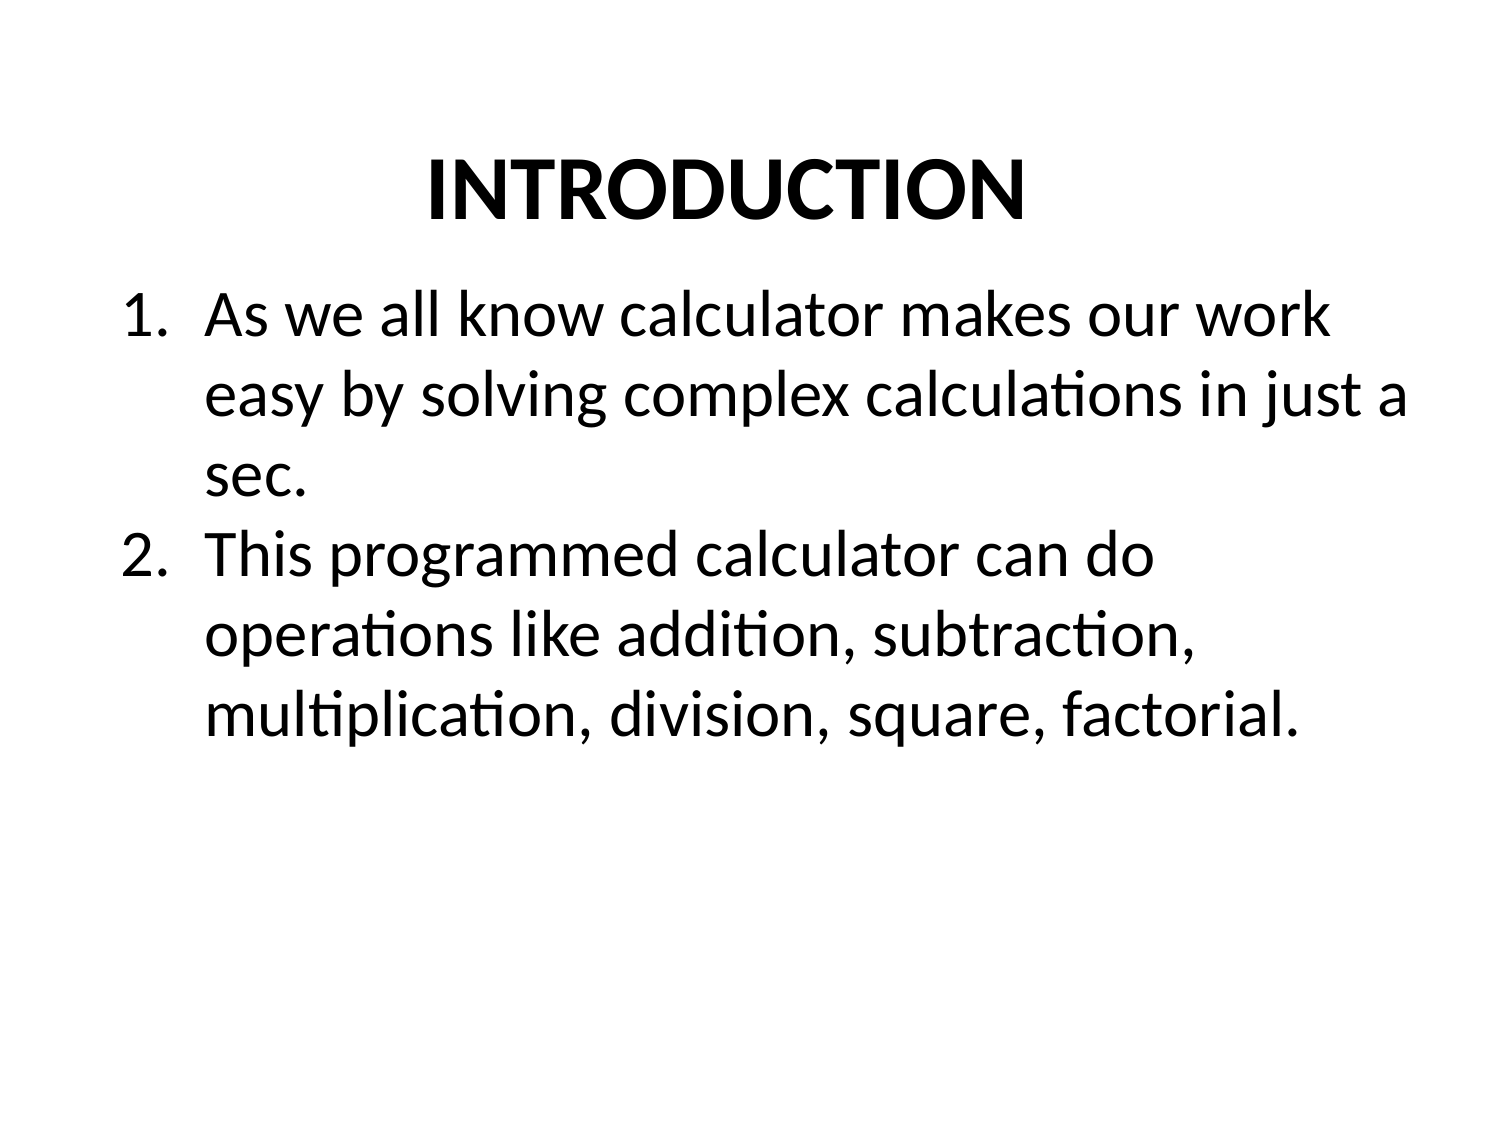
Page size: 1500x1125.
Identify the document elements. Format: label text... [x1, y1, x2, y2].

title INTRODUCTION [99, 62, 1375, 304]
text_box As we all know calculator makes our work easy by solving complex calculations in just a sec. This programmed calculator can do operations like addition, subtraction, multiplication, division, square, factorial. [105, 262, 1431, 758]
